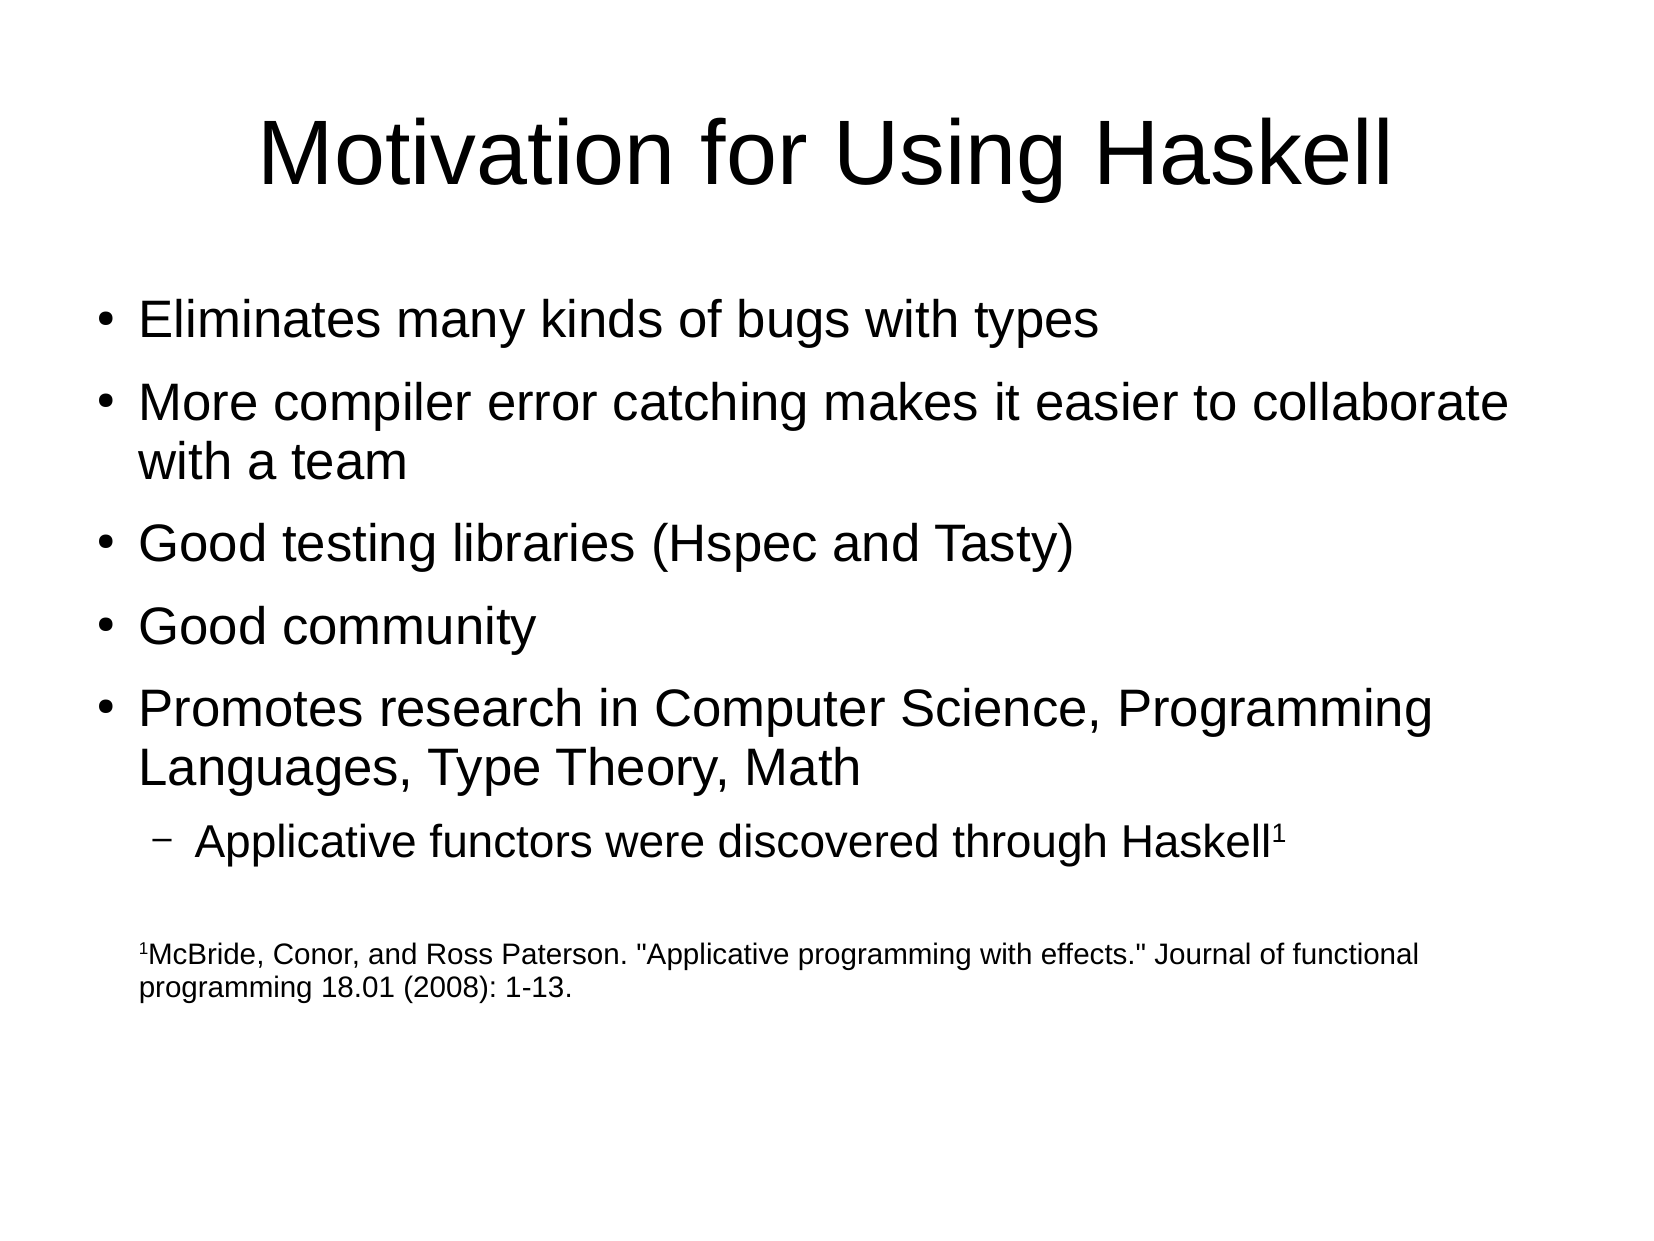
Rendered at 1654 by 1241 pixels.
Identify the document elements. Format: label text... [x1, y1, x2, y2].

title Motivation for Using Haskell [82, 49, 1571, 257]
list Eliminates many kinds of bugs with types More compiler error catching makes it easier to collaborate with a team Good testing libraries (Hspec and Tasty) Good community Promotes research in Computer Science, Programming Languages, Type Theory, Math Applicative functors were discovered through Haskell1 1McBride, Conor, and Ross Paterson. "Applicative programming with effects." Journal of functional programming 18.01 (2008): 1-13. [82, 290, 1571, 1010]
